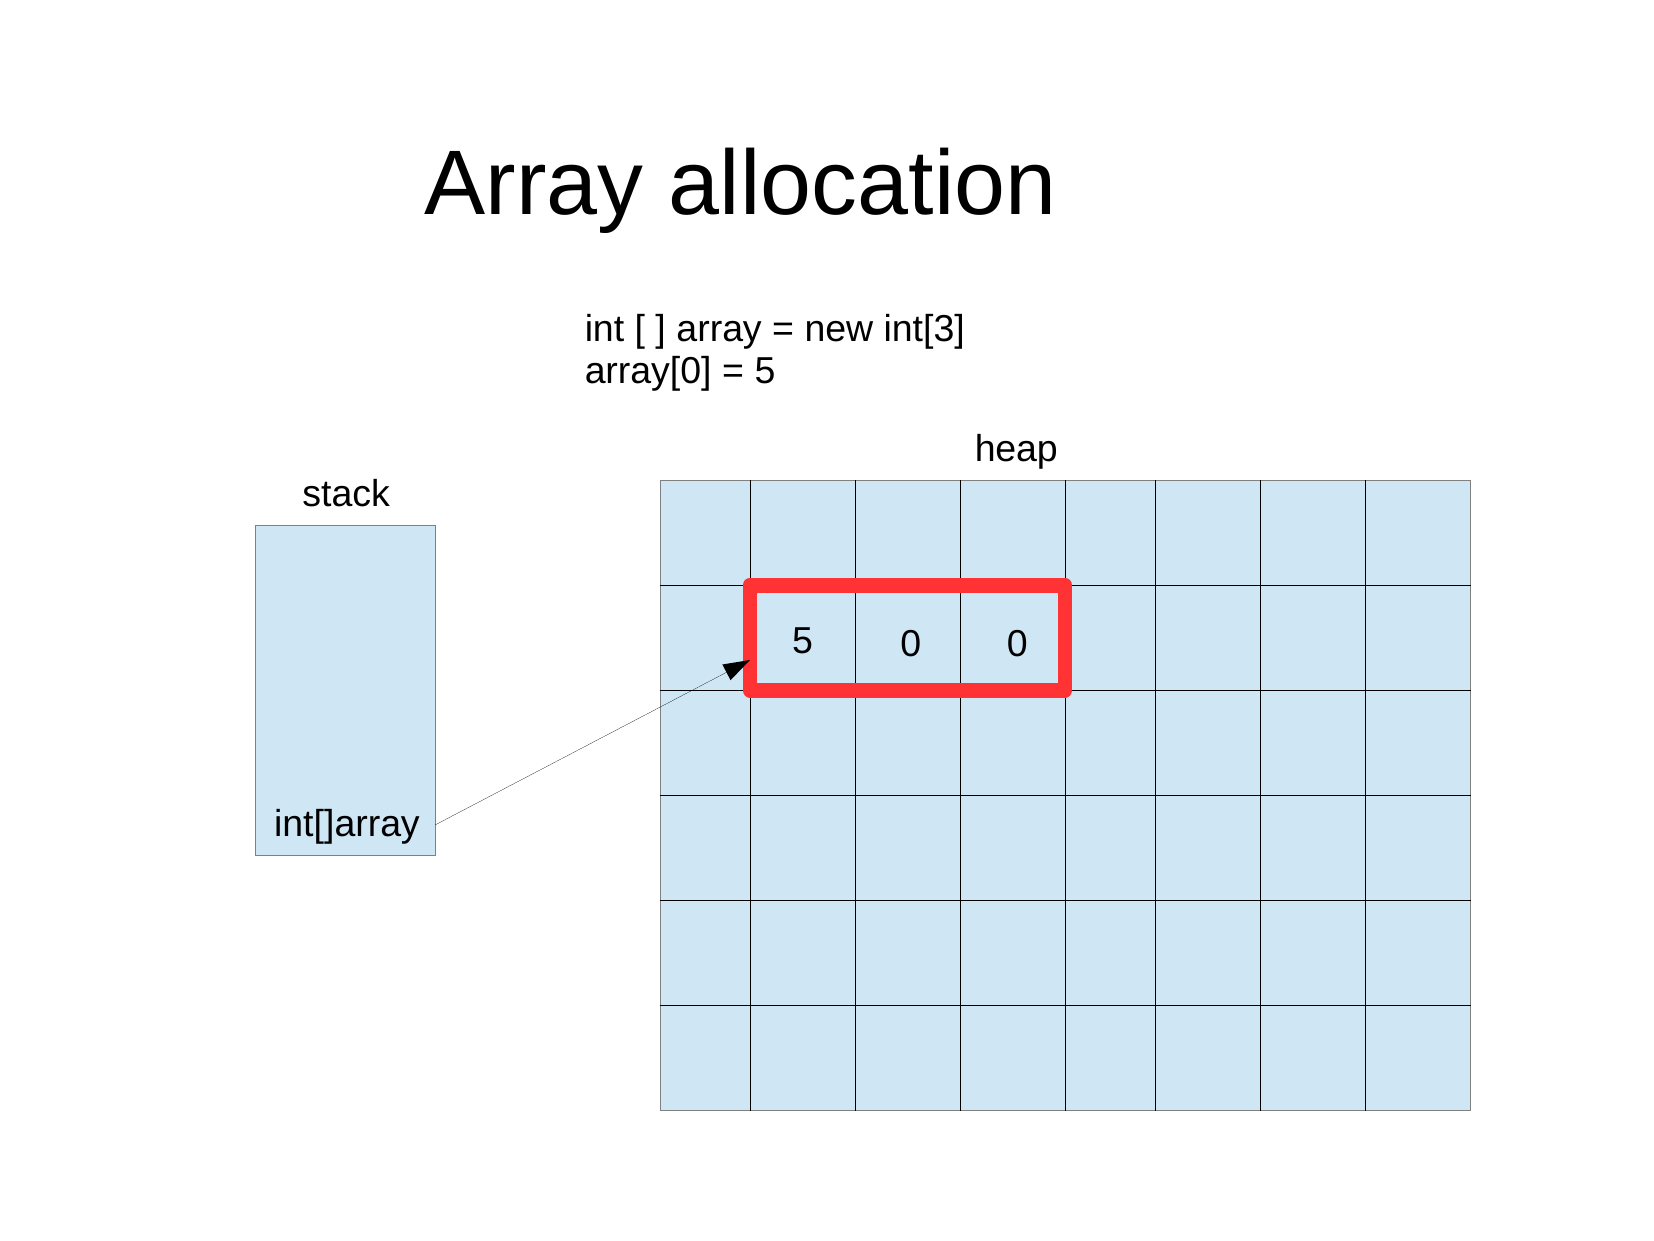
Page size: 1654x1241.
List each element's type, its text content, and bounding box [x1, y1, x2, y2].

text_box [1366, 796, 1471, 900]
text_box [961, 1006, 1065, 1111]
text_box [751, 796, 855, 900]
text_box [1066, 796, 1155, 900]
text_box [1156, 1006, 1260, 1111]
text_box [1261, 1006, 1365, 1111]
text_box [856, 480, 960, 578]
text_box [1156, 901, 1260, 1005]
text_box [751, 1006, 855, 1111]
text_box [1261, 586, 1365, 690]
text_box [660, 901, 750, 1005]
text_box [660, 586, 743, 690]
text_box [255, 525, 436, 856]
text_box [1066, 691, 1155, 795]
text_box [1366, 586, 1471, 690]
text_box 5 [777, 612, 828, 670]
text_box [660, 480, 750, 585]
text_box [1066, 1006, 1155, 1111]
text_box [1366, 480, 1471, 585]
text_box [961, 593, 1058, 683]
text_box [856, 593, 960, 683]
text_box [1261, 480, 1365, 585]
text_box 0 [992, 615, 1043, 672]
text_box [695, 669, 743, 690]
text_box [961, 901, 1065, 1005]
text_box [856, 698, 960, 795]
text_box [1261, 691, 1365, 795]
text_box [751, 480, 855, 578]
text_box [1072, 586, 1155, 690]
text_box heap [960, 420, 1074, 477]
text_box [1066, 480, 1155, 585]
text_box int[]array [259, 795, 436, 852]
text_box [961, 480, 1065, 578]
text_box [660, 691, 688, 706]
text_box [1066, 901, 1155, 1005]
text_box [1261, 901, 1365, 1005]
text_box [856, 1006, 960, 1111]
text_box [660, 1006, 750, 1111]
text_box [1156, 480, 1260, 585]
text_box 0 [885, 615, 937, 672]
text_box [856, 796, 960, 900]
text_box [1366, 901, 1471, 1005]
text_box [1156, 691, 1260, 795]
text_box [660, 796, 750, 900]
text_box [856, 901, 960, 1005]
text_box stack [287, 465, 406, 522]
text_box [757, 593, 855, 683]
text_box [1366, 691, 1471, 795]
text_box [1156, 796, 1260, 900]
text_box [961, 698, 1065, 795]
text_box [961, 796, 1065, 900]
text_box [1261, 796, 1365, 900]
text_box [1156, 586, 1260, 690]
text_box [1366, 1006, 1471, 1111]
text_box Array allocation [0, 78, 1486, 286]
text_box [660, 691, 750, 795]
text_box [751, 901, 855, 1005]
text_box int [ ] array = new int[3] array[0] = 5 [570, 300, 981, 399]
text_box [751, 698, 855, 795]
